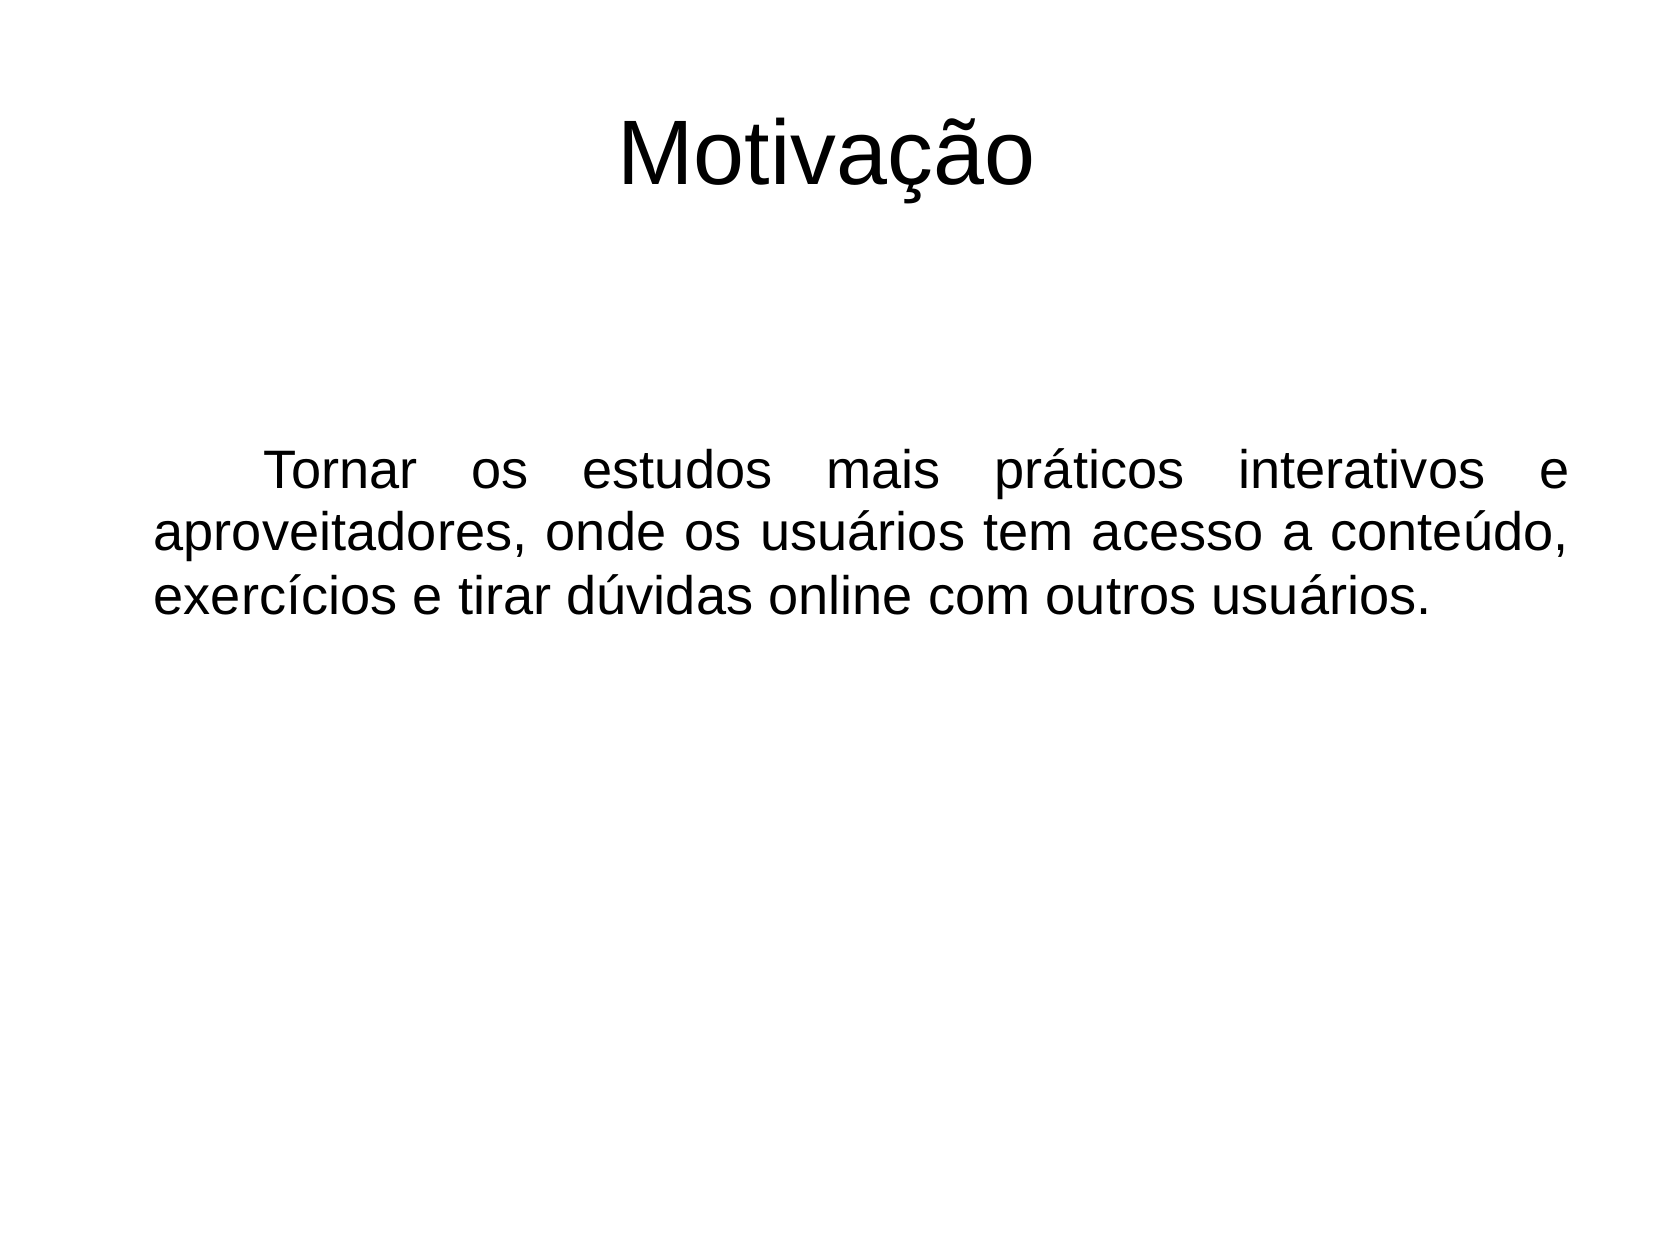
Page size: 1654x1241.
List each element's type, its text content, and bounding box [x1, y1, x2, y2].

list Tornar os estudos mais práticos interativos e aproveitadores, onde os usuários tem acesso a conteúdo, exercícios e tirar dúvidas online com outros usuários. [82, 331, 1571, 1052]
title Motivação [82, 49, 1571, 257]
